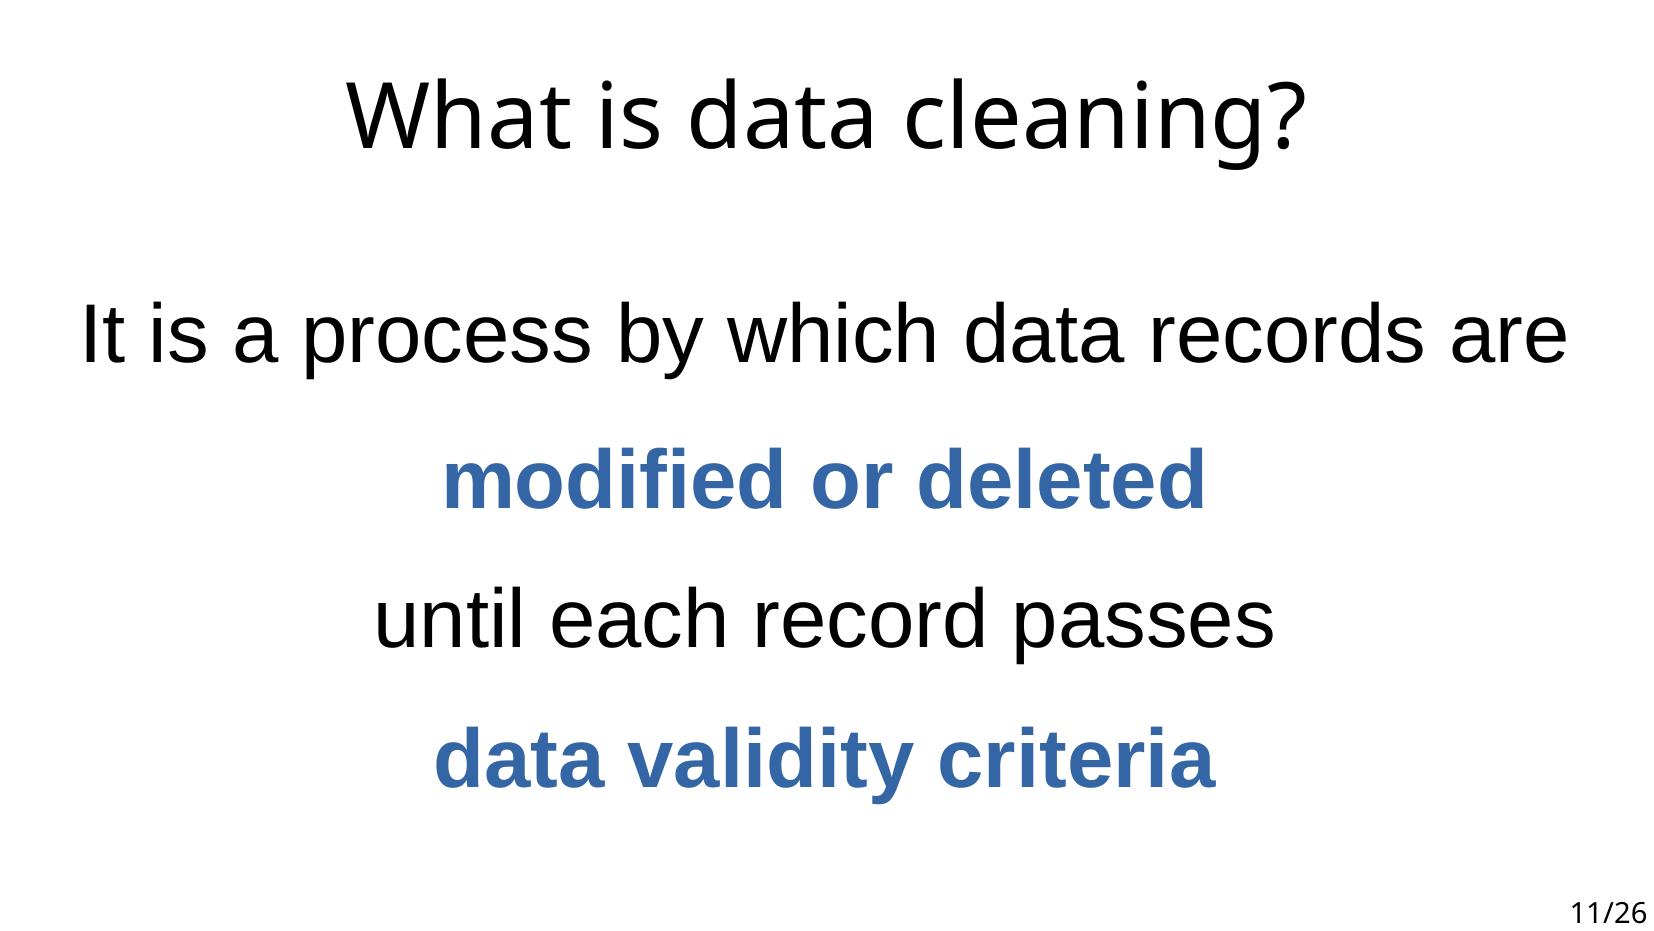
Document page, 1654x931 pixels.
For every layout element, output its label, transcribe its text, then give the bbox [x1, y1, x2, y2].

subtitle It is a process by which data records are modified or deleted until each record passes data validity criteria [15, 171, 1636, 875]
title What is data cleaning? [82, 1, 1571, 171]
